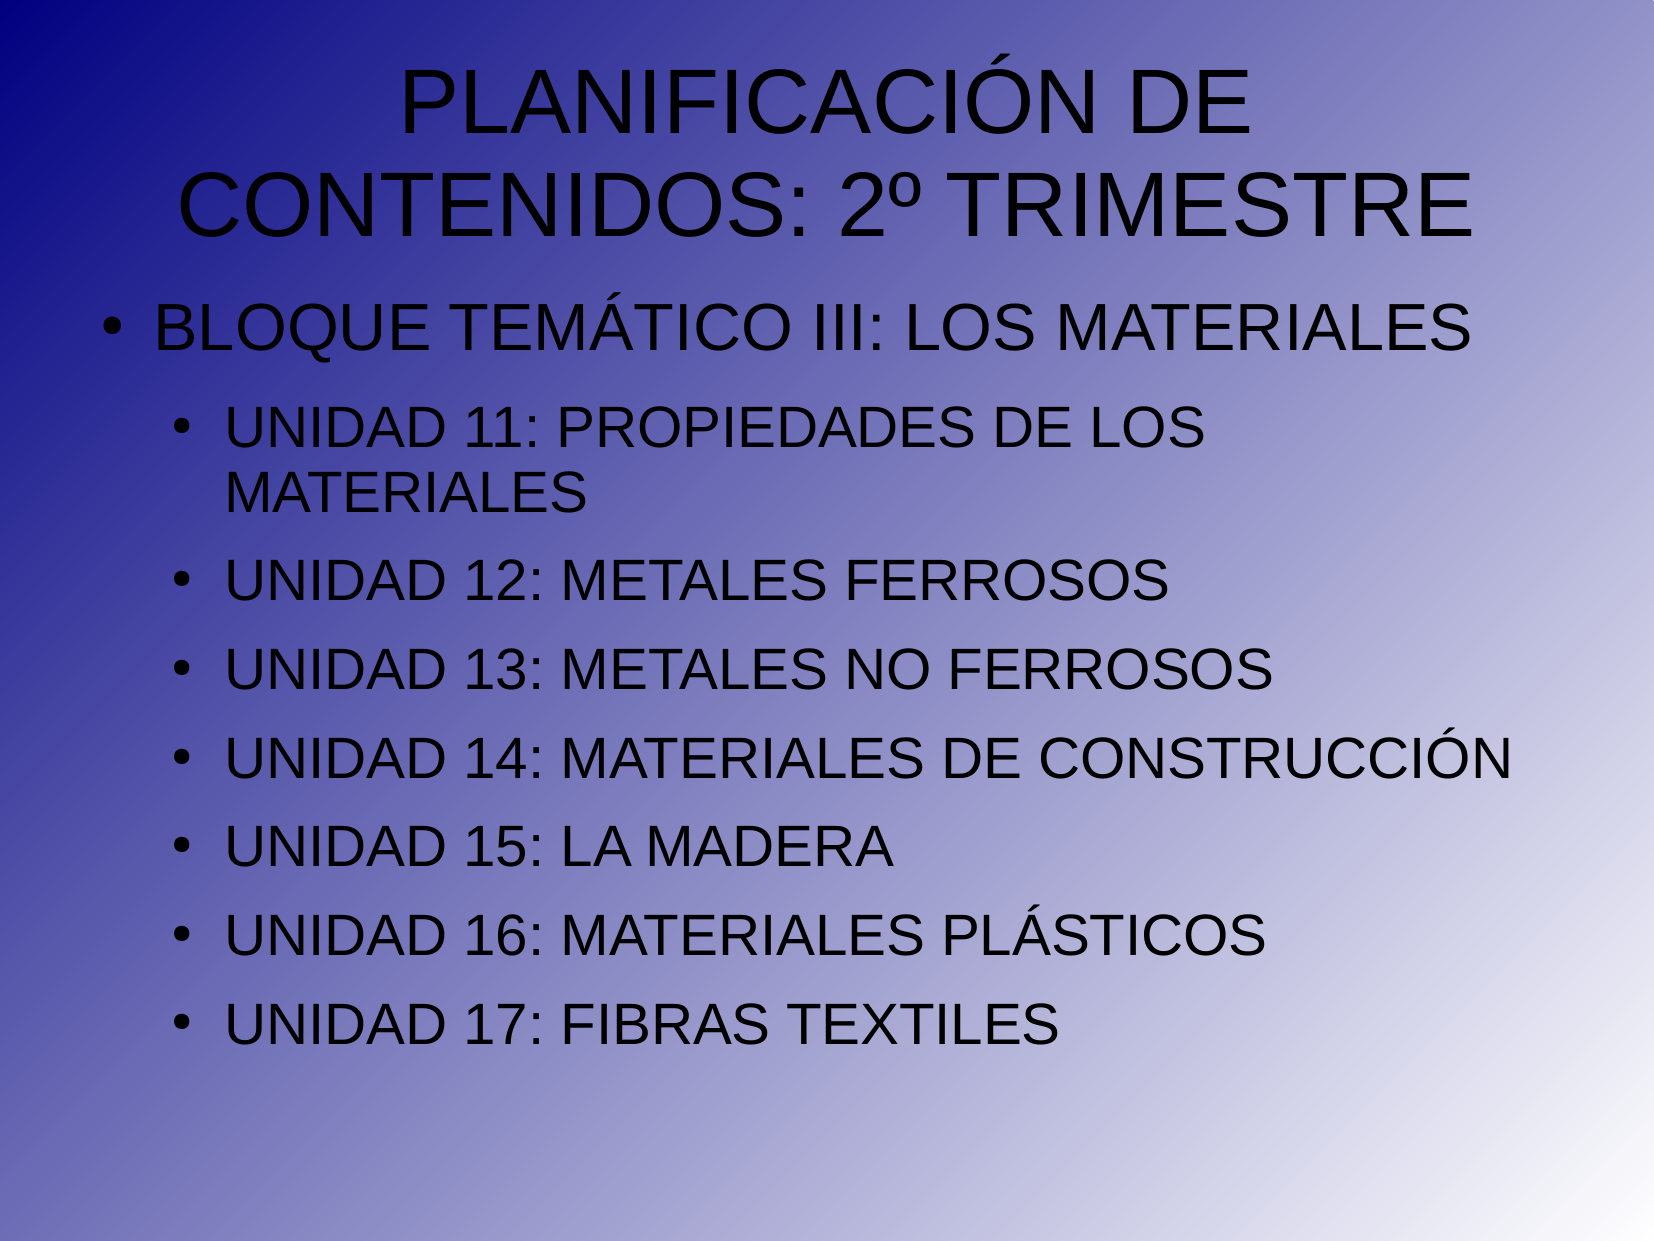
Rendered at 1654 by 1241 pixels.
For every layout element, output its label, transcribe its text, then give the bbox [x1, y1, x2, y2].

list BLOQUE TEMÁTICO III: LOS MATERIALES UNIDAD 11: PROPIEDADES DE LOS MATERIALES UNIDAD 12: METALES FERROSOS UNIDAD 13: METALES NO FERROSOS UNIDAD 14: MATERIALES DE CONSTRUCCIÓN UNIDAD 15: LA MADERA UNIDAD 16: MATERIALES PLÁSTICOS UNIDAD 17: FIBRAS TEXTILES [82, 290, 1571, 1109]
title PLANIFICACIÓN DE CONTENIDOS: 2º TRIMESTRE [82, 50, 1571, 256]
